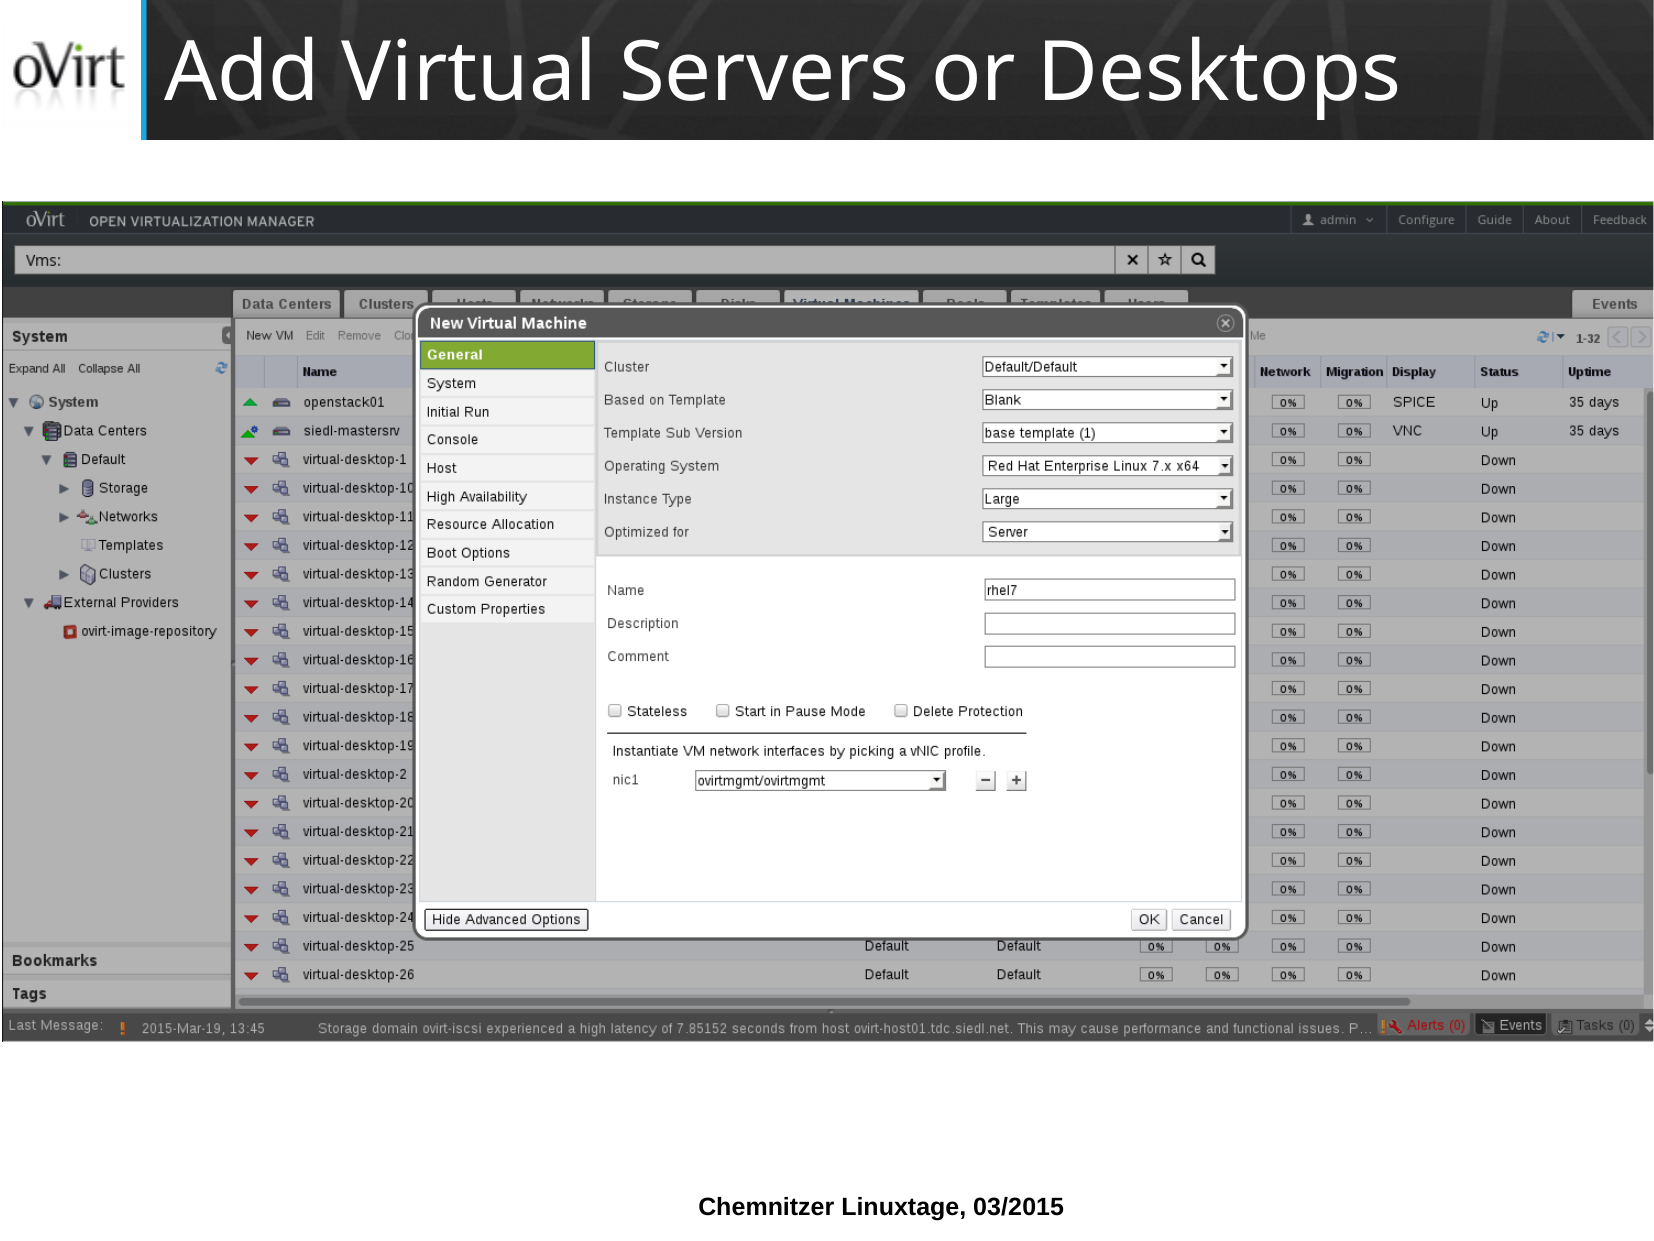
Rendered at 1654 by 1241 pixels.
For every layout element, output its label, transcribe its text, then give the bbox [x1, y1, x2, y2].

picture [0, 0, 1654, 140]
title Add Virtual Servers or Desktops [164, 18, 1653, 119]
picture [2, 201, 1654, 1042]
